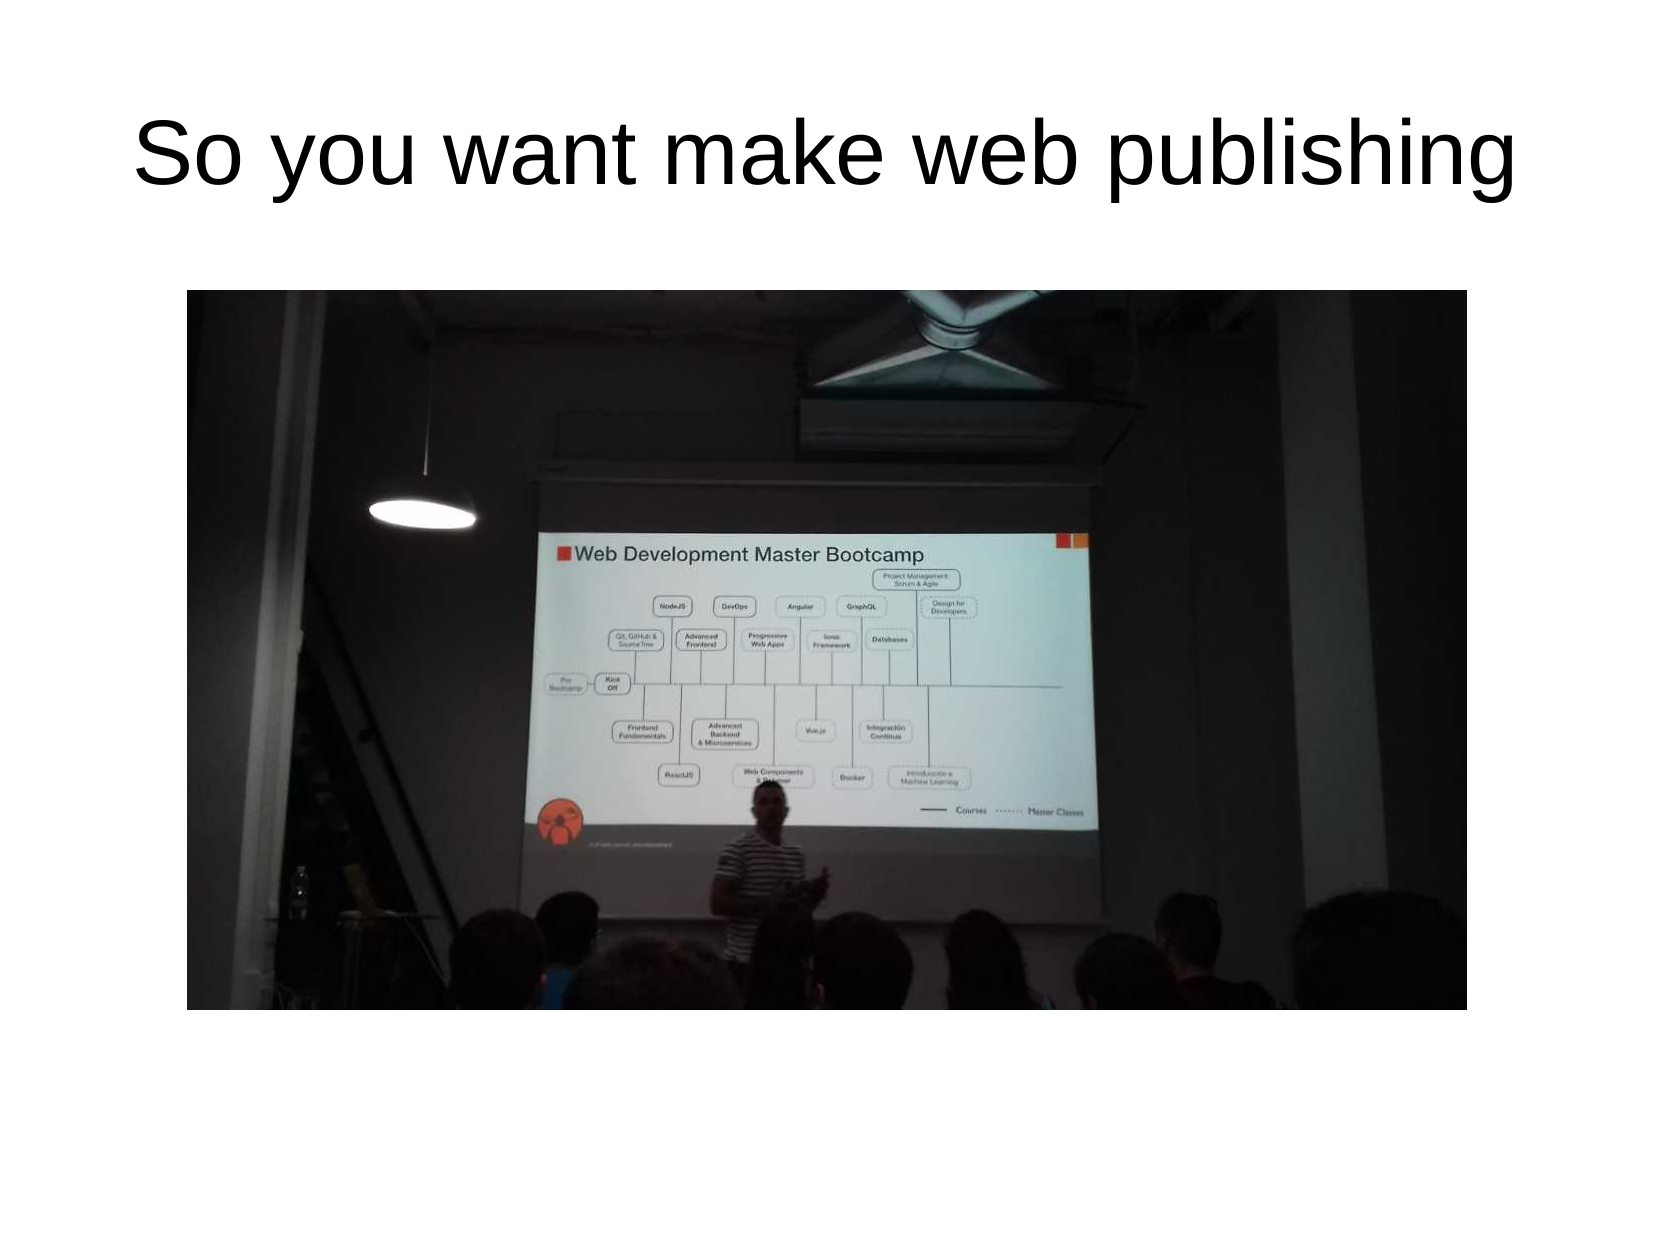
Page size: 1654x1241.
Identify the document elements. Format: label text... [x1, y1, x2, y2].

picture [187, 290, 1467, 1010]
title So you want make web publishing [82, 49, 1571, 257]
